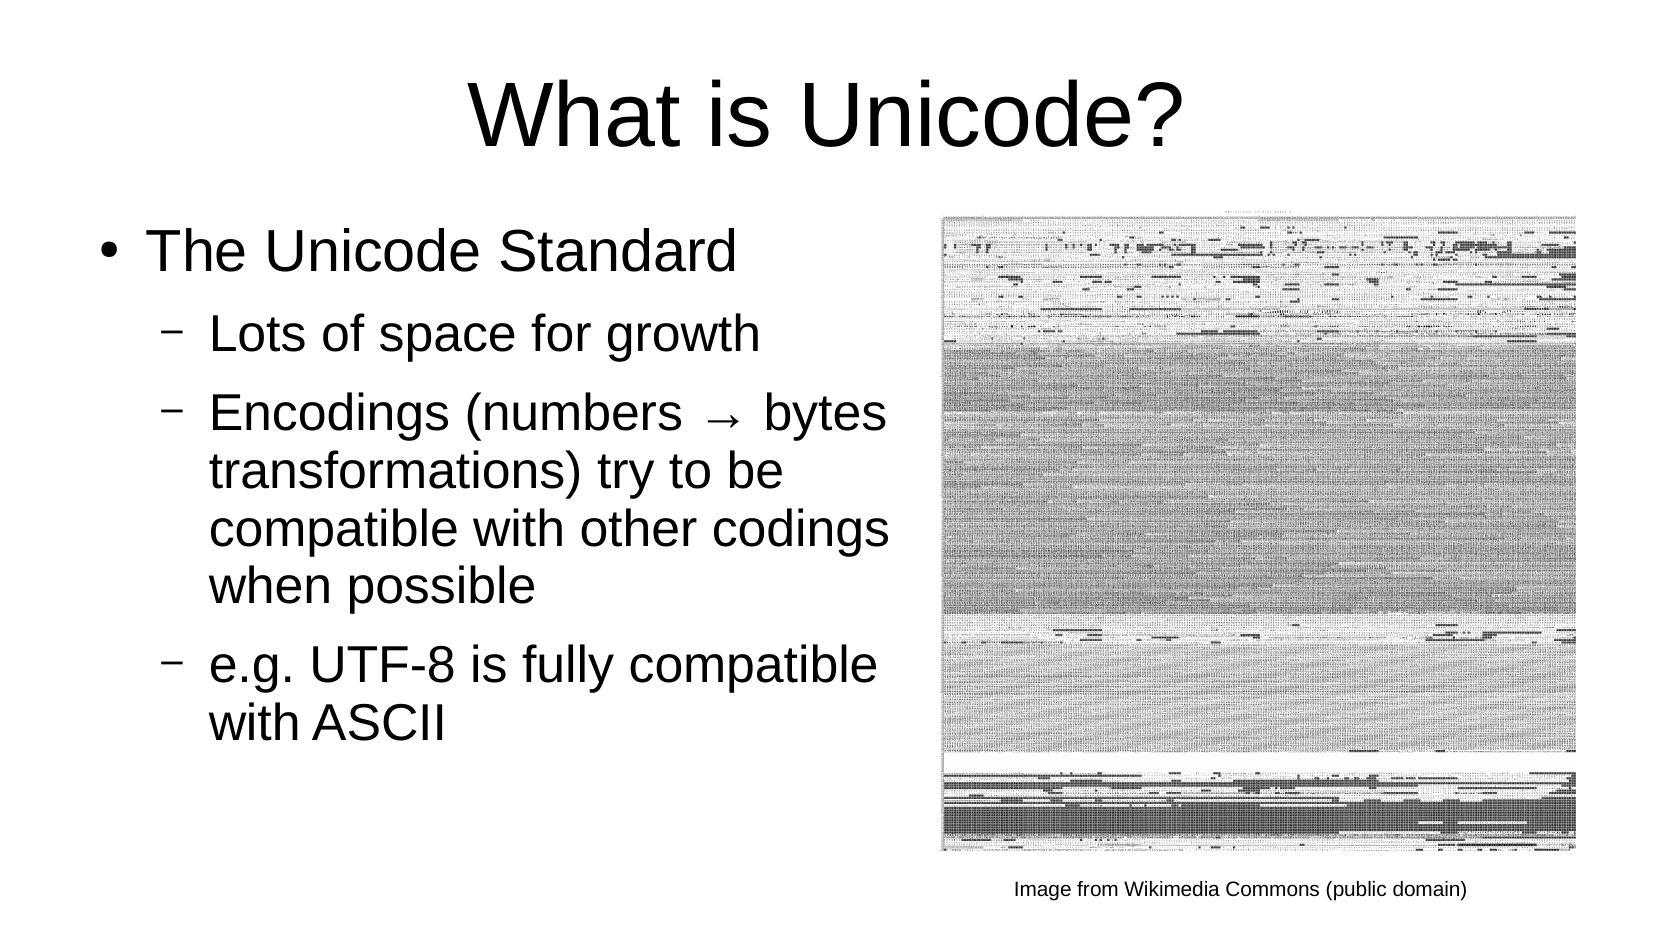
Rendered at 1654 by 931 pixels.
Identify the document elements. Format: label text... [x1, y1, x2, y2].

text_box Image from Wikimedia Commons (public domain) [999, 870, 1525, 916]
picture [939, 209, 1576, 851]
title What is Unicode? [82, 37, 1571, 193]
list The Unicode Standard Lots of space for growth Encodings (numbers → bytes transformations) try to be compatible with other codings when possible e.g. UTF-8 is fully compatible with ASCII [82, 217, 931, 758]
